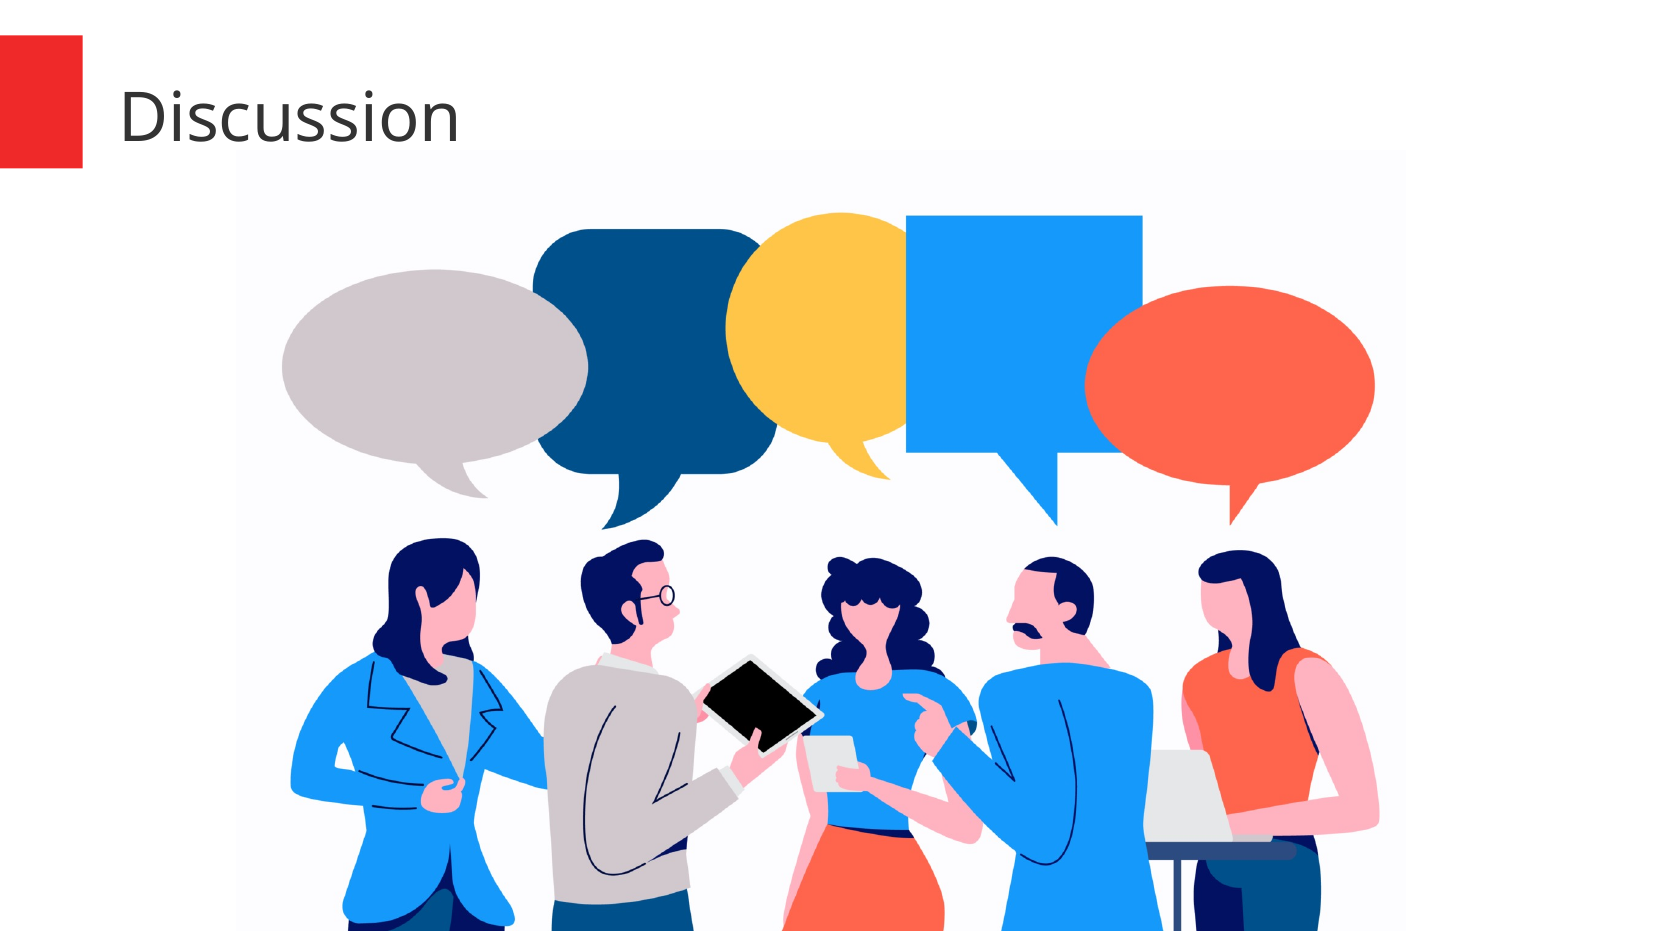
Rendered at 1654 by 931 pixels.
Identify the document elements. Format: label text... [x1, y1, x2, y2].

title Discussion [118, 37, 1571, 193]
picture [236, 150, 1406, 931]
